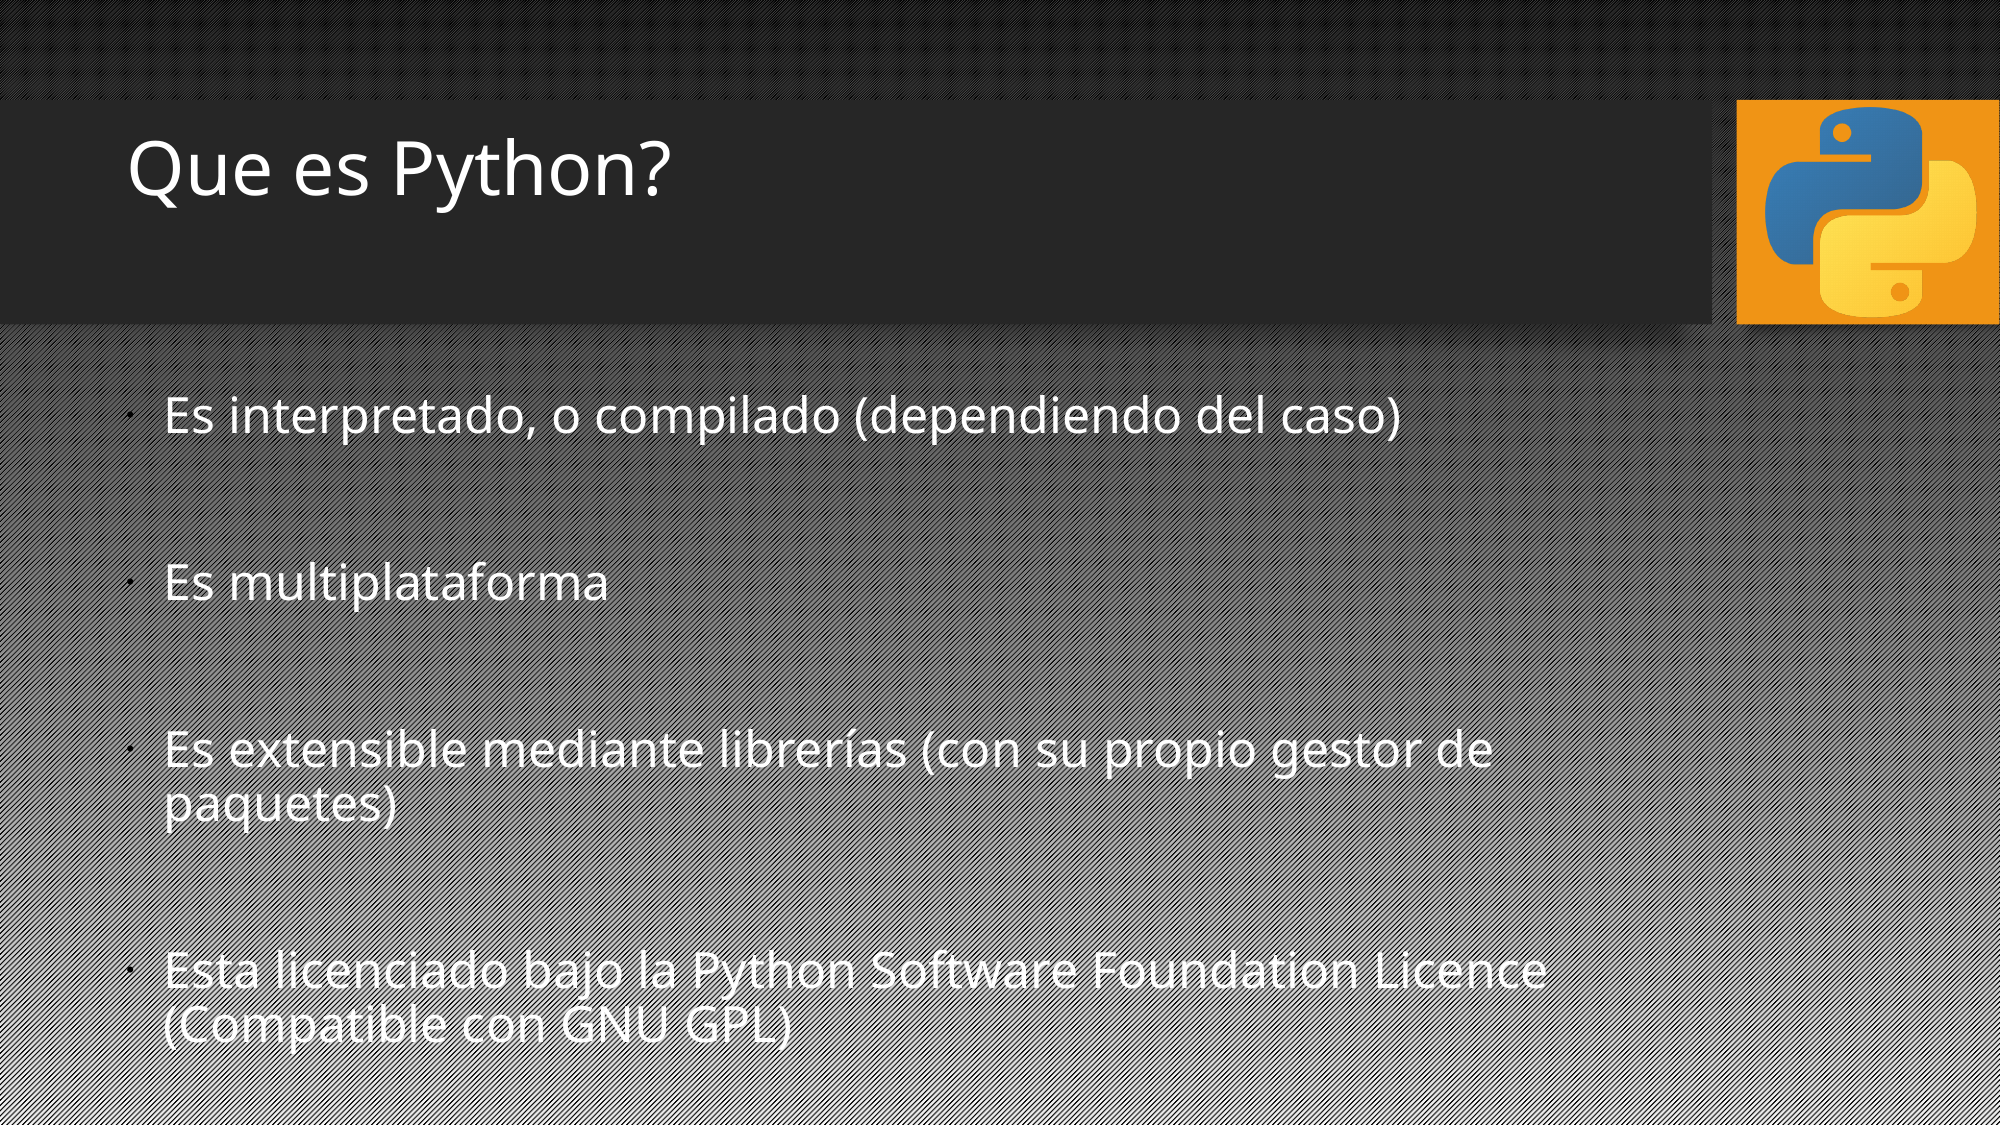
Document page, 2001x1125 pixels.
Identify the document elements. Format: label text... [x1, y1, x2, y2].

picture [0, 0, 2000, 1125]
picture [1765, 107, 1977, 318]
list Es interpretado, o compilado (dependiendo del caso) Es multiplataforma Es extensible mediante librerías (con su propio gestor de paquetes) Esta licenciado bajo la Python Software Foundation Licence (Compatible con GNU GPL) [111, 383, 1689, 974]
title Que es Python? [111, 123, 1689, 301]
